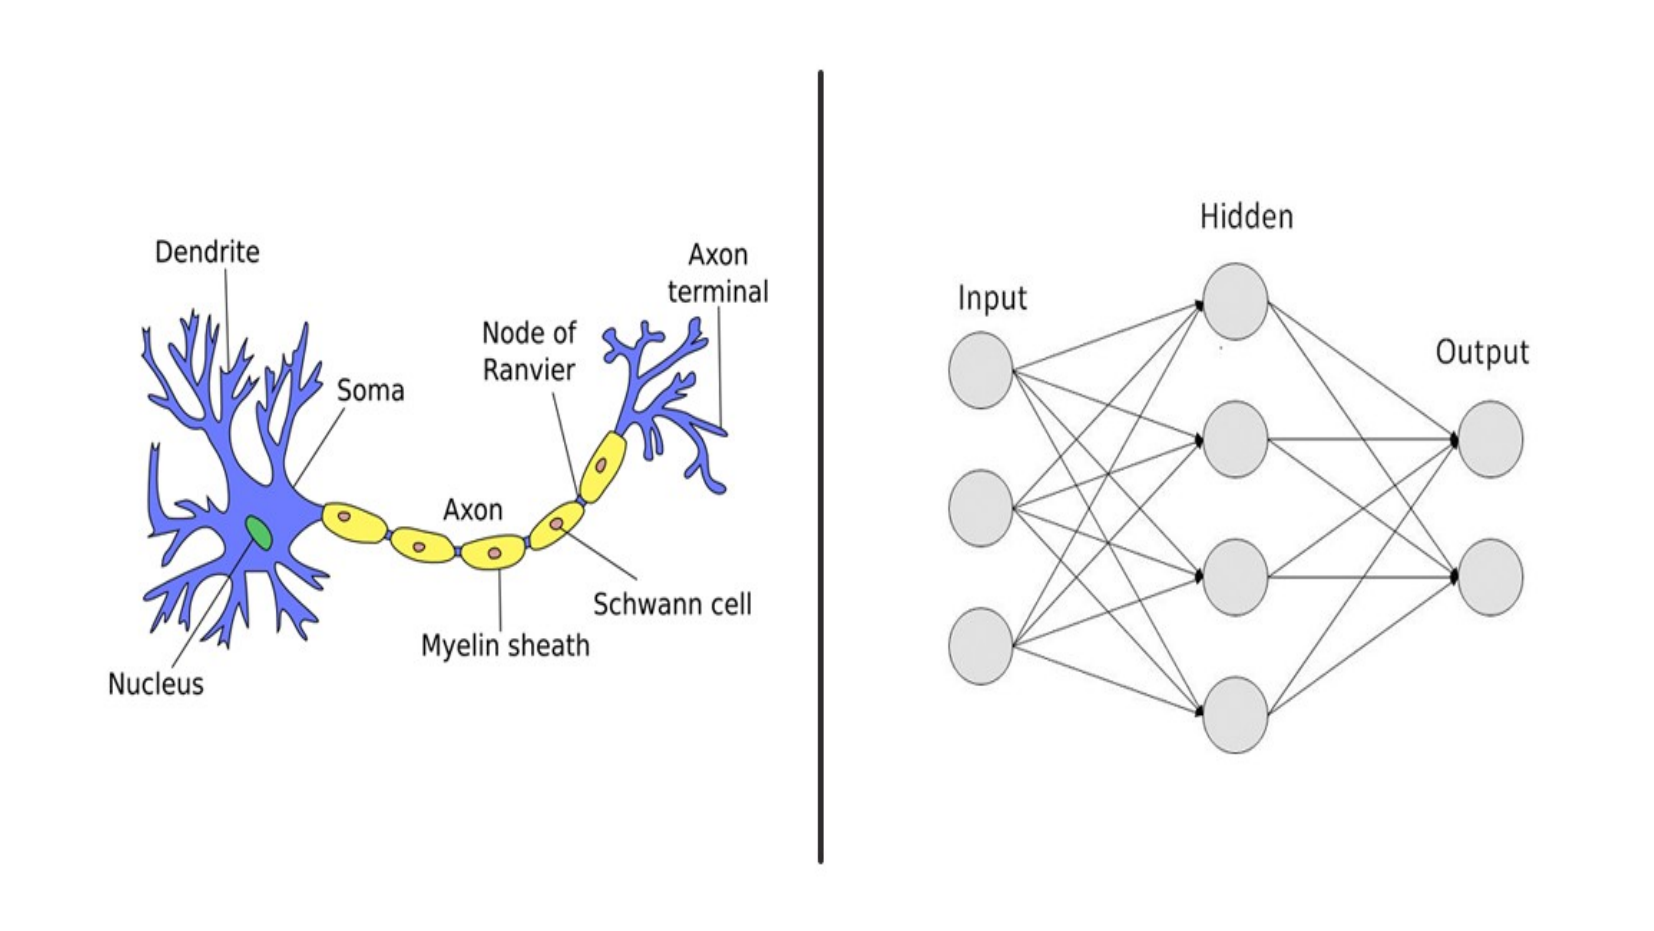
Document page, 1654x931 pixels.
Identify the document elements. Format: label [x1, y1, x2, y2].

picture [47, 23, 1595, 910]
